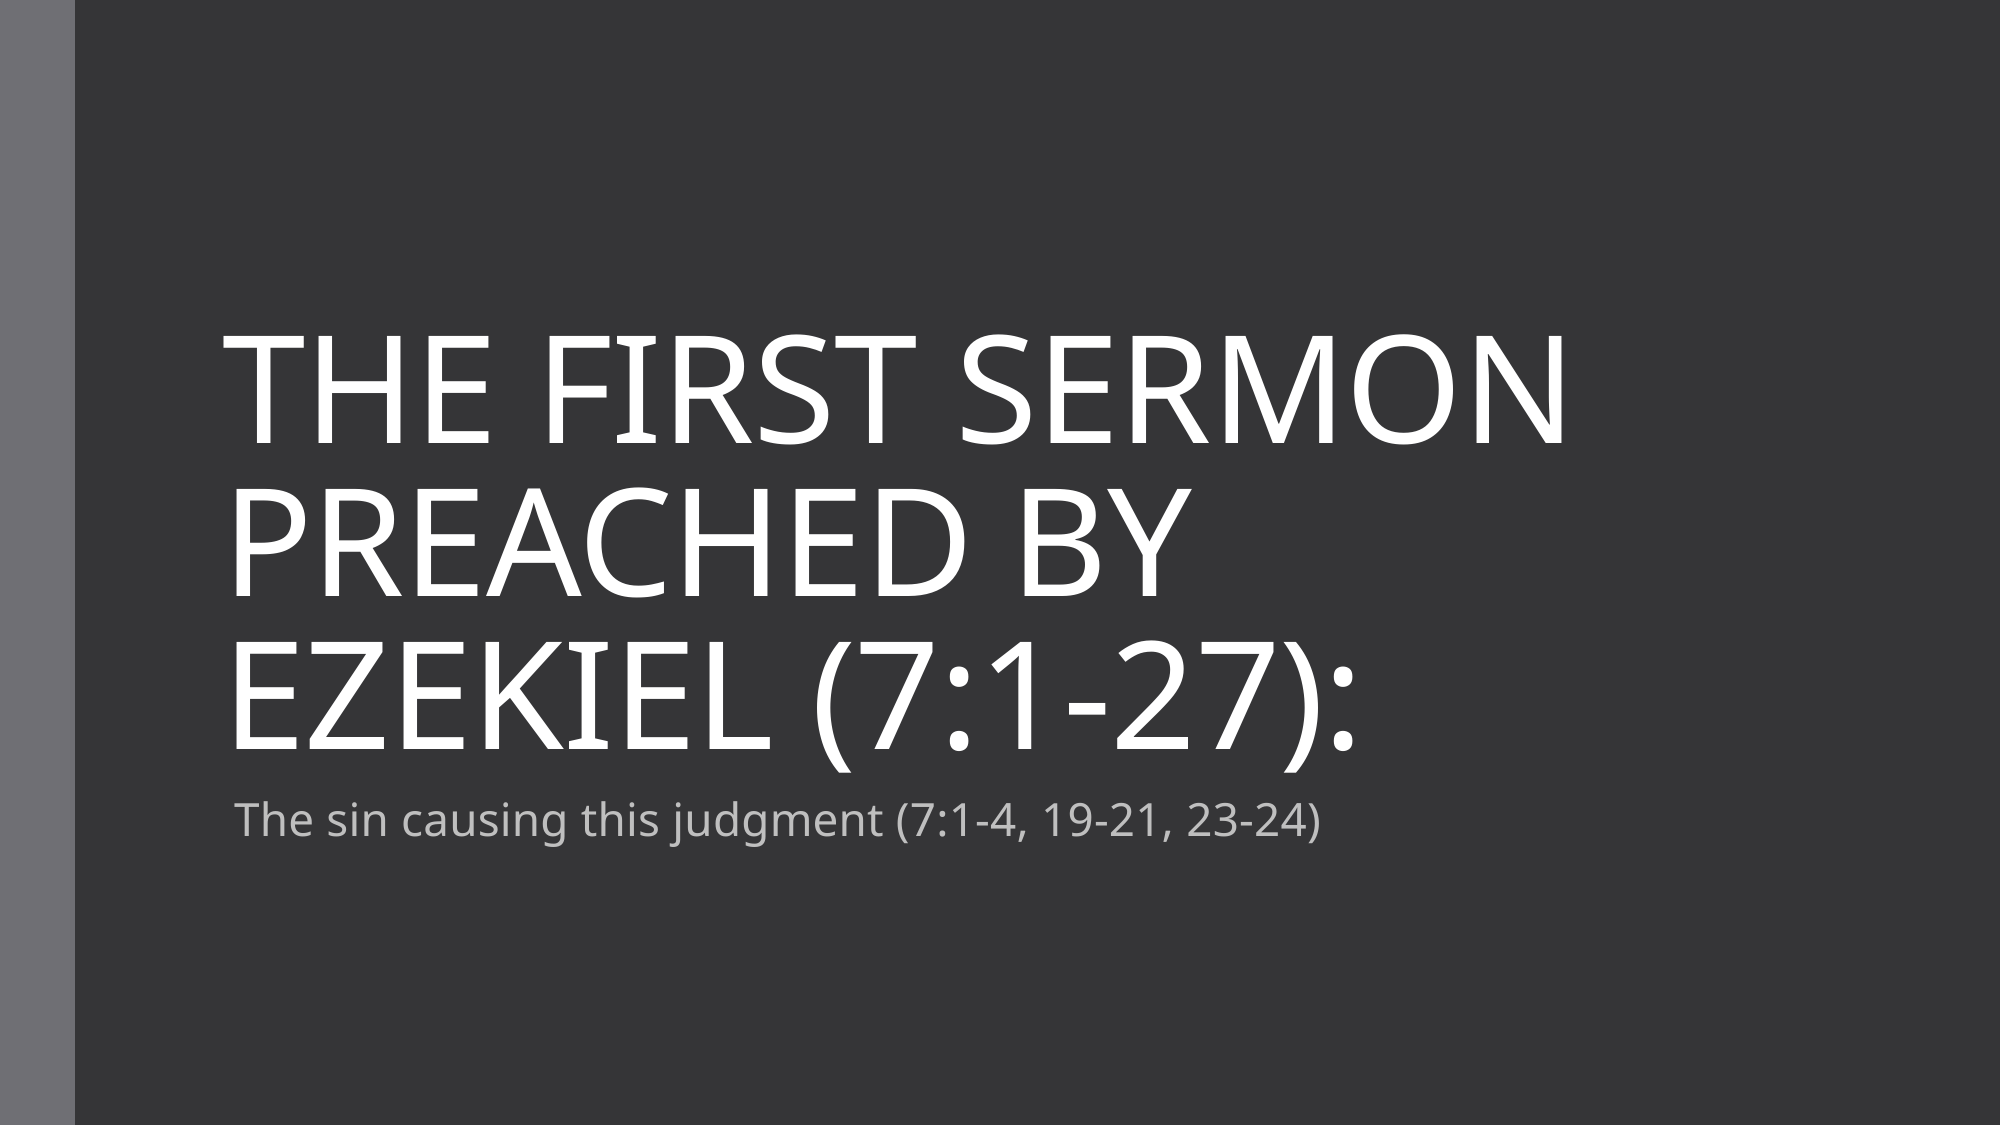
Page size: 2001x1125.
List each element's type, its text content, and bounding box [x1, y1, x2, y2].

subtitle The sin causing this judgment (7:1-4, 19-21, 23-24) [206, 787, 1752, 1066]
title THE FIRST SERMON PREACHED BY EZEKIEL (7:1-27): [206, 124, 1752, 787]
